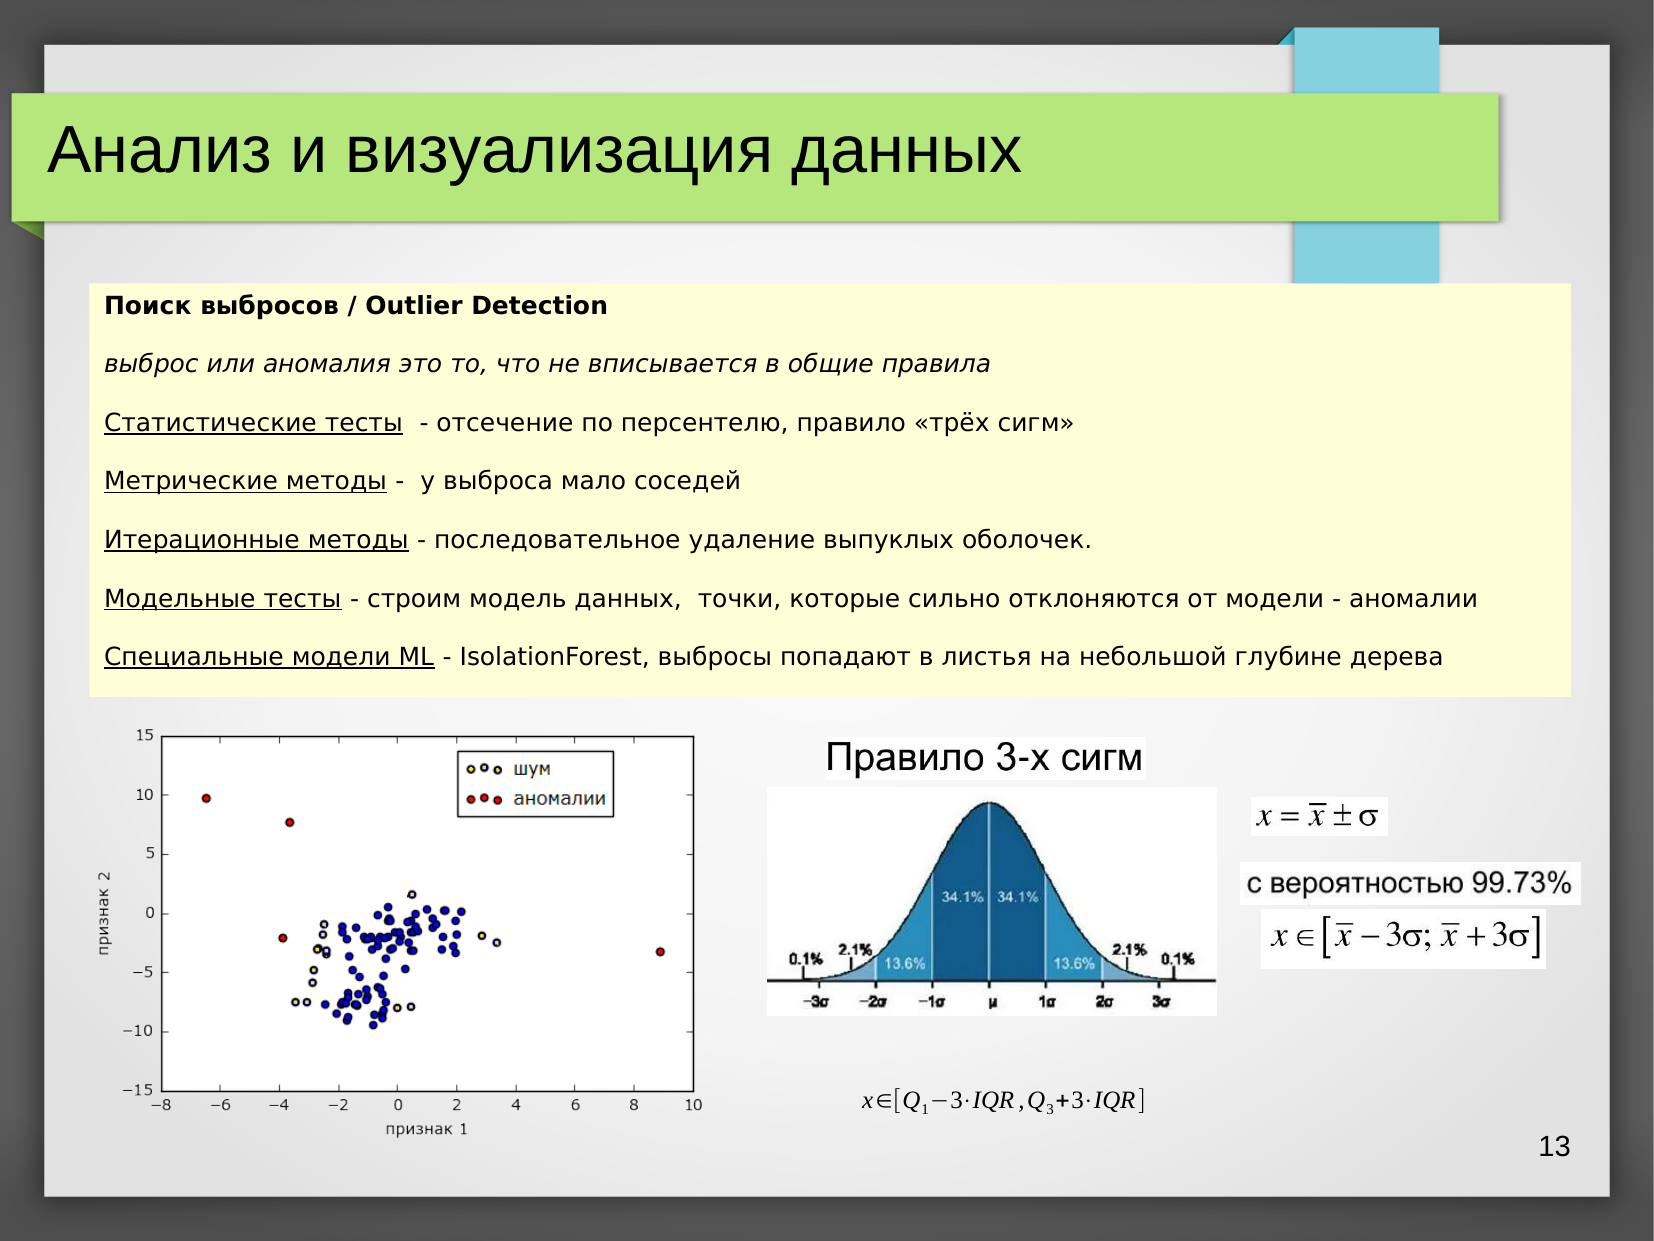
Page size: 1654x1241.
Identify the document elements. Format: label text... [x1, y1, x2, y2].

title Анализ и визуализация данных [47, 109, 1465, 189]
chart [729, 572, 938, 678]
picture [0, 0, 1654, 1241]
text_box Поиск выбросов / Outlier Detection выброс или аномалия это то, что не вписывается в общие правила Статистические тесты - отсечение по персентелю, правило «трёх сигм» Метрические методы - у выброса мало соседей Итерационные методы - последовательное удаление выпуклых оболочек. Модельные тесты - строим модель данных, точки, которые сильно отклоняются от модели - аномалии Специальные модели ML - IsolationForest, выбросы попадают в листья на небольшой глубине дерева [89, 283, 1571, 697]
chart [860, 1086, 1146, 1118]
